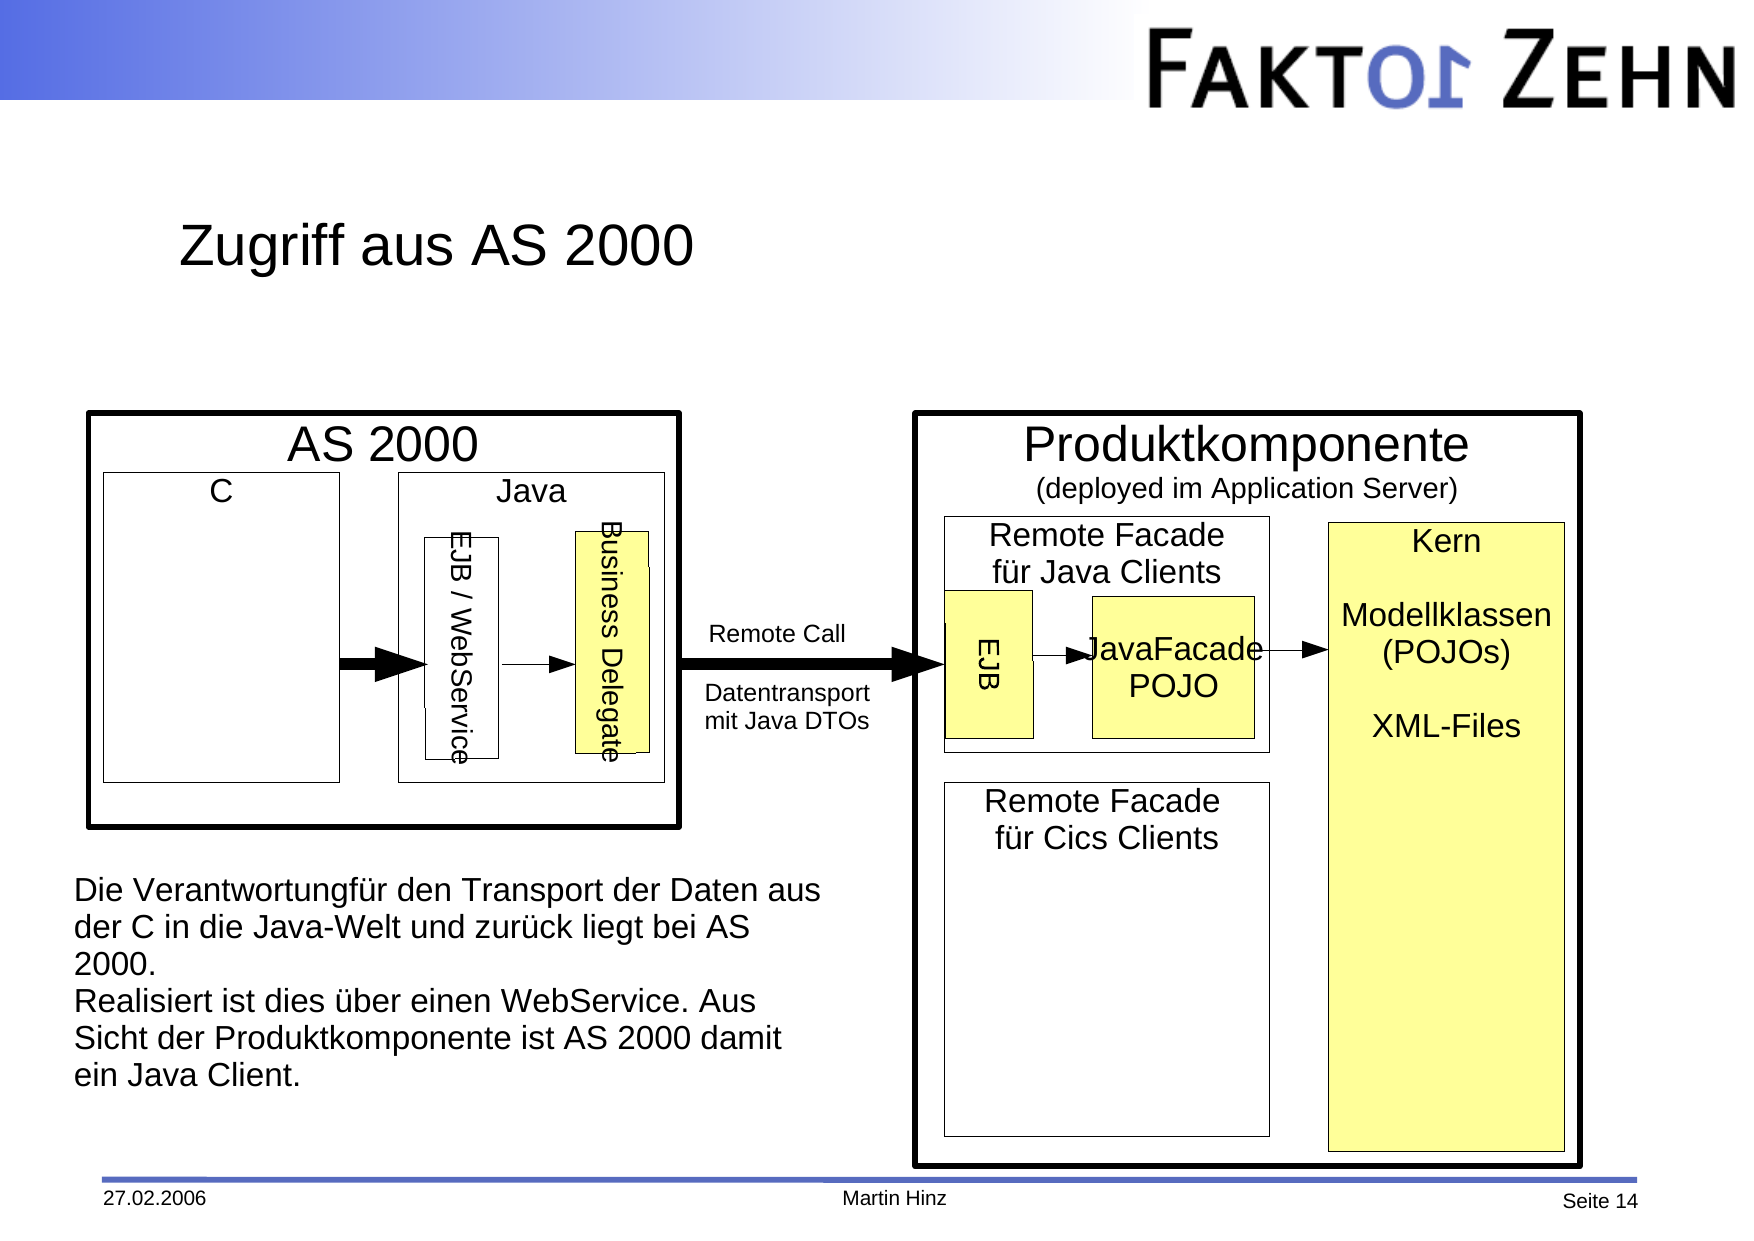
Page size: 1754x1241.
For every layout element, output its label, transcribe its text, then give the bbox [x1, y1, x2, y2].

text_box AS 2000 [88, 413, 680, 827]
picture [1133, 14, 1749, 117]
text_box Die Verantwortungfür den Transport der Daten aus der C in die Java-Welt und zurück liegt bei AS 2000. Realisiert ist dies über einen WebService. Aus Sicht der Produktkomponente ist AS 2000 damit ein Java Client. [73, 871, 827, 1095]
text_box Datentransport mit Java DTOs [704, 679, 881, 737]
text_box Remote Facade für Cics Clients [944, 782, 1270, 1137]
text_box Remote Facade für Java Clients [944, 651, 1270, 753]
text_box Kern Modellklassen (POJOs) XML-Files [1328, 522, 1565, 1152]
title Zugriff aus AS 2000 [179, 142, 1576, 349]
text_box Remote Call [708, 620, 865, 649]
text_box Remote Facade für Java Clients [944, 516, 1270, 655]
text_box Java [398, 472, 665, 783]
text_box Produktkomponente (deployed im Application Server) [915, 413, 1580, 1167]
text_box EJB [944, 590, 1034, 739]
text_box JavaFacade POJO [1092, 596, 1255, 739]
text_box C [103, 472, 340, 783]
